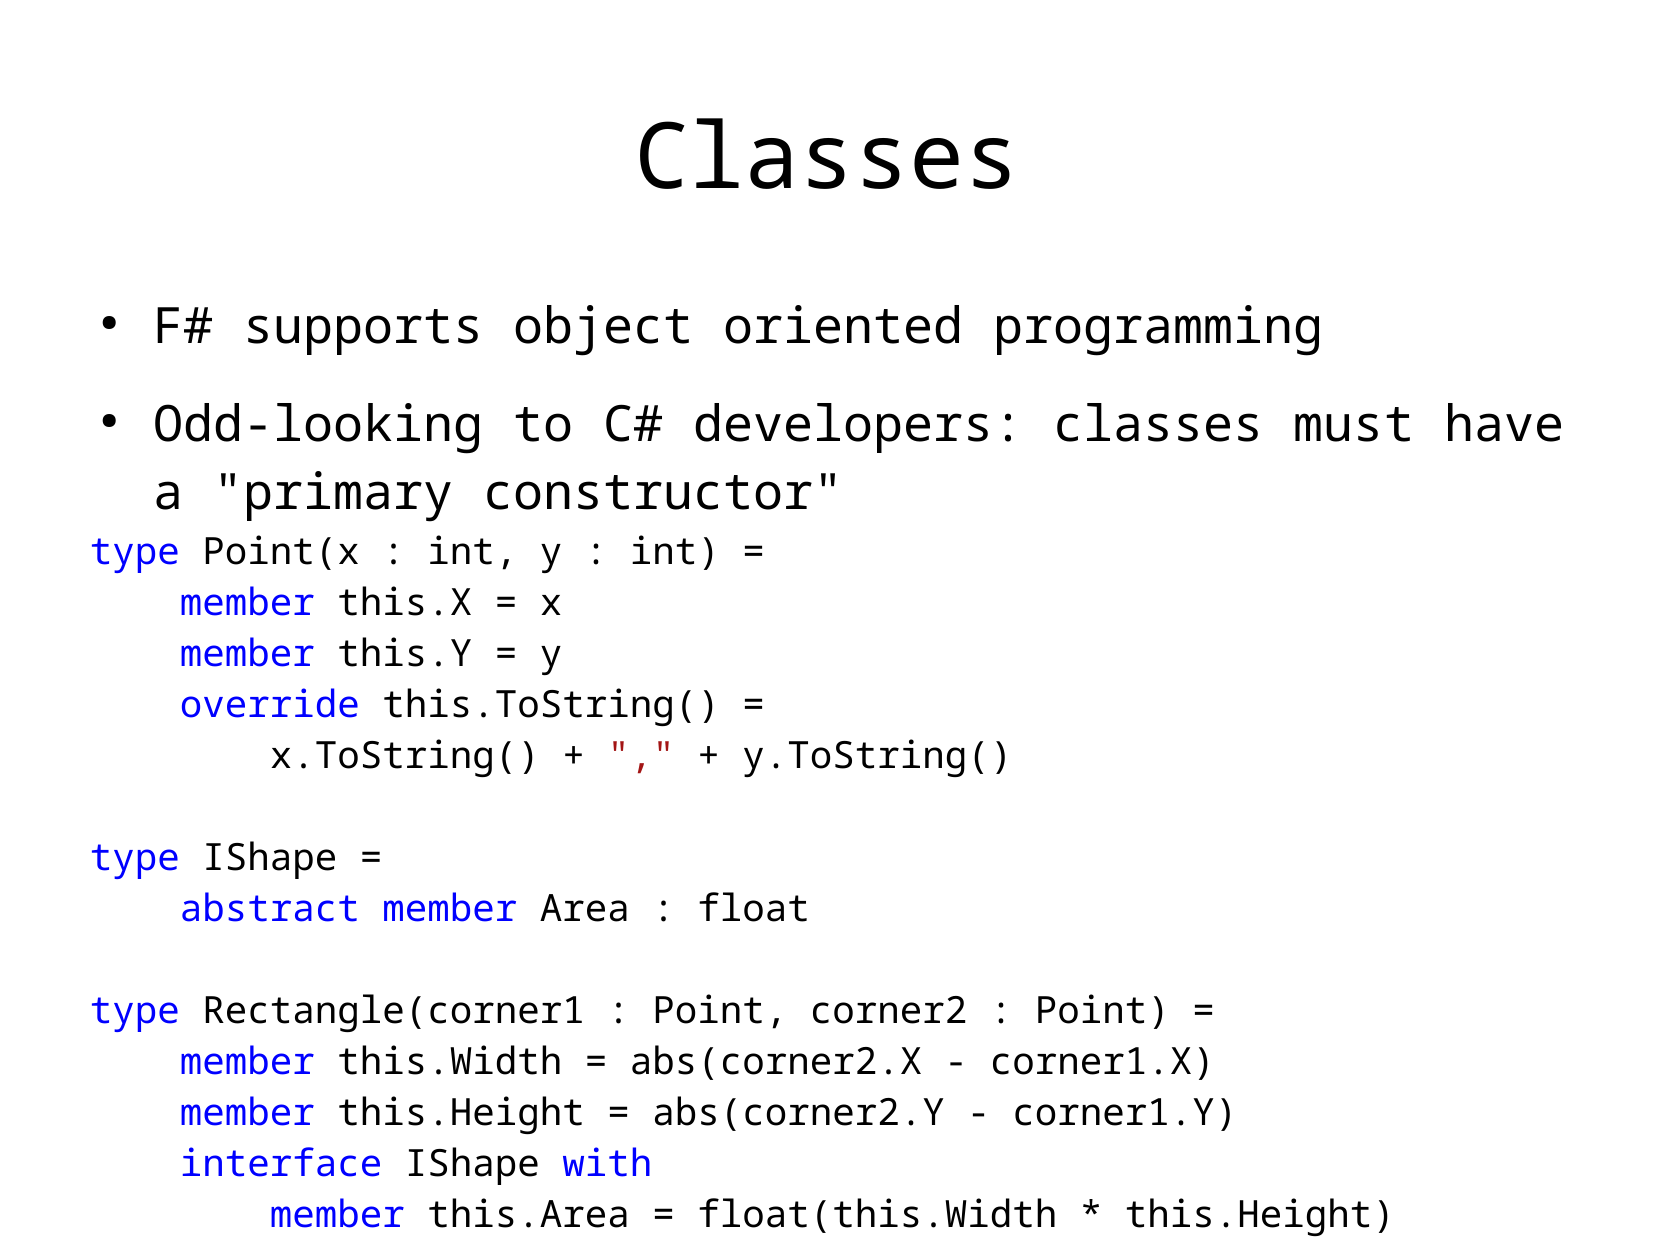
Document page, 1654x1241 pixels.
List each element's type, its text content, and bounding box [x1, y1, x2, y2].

title Classes [82, 49, 1571, 257]
text_box type Point(x : int, y : int) = member this.X = x member this.Y = y override this.ToString() = x.ToString() + "," + y.ToString() type IShape = abstract member Area : float type Rectangle(corner1 : Point, corner2 : Point) = member this.Width = abs(corner2.X - corner1.X) member this.Height = abs(corner2.Y - corner1.Y) interface IShape with member this.Area = float(this.Width * this.Height) [75, 517, 1486, 1186]
list F# supports object oriented programming Odd-looking to C# developers: classes must have a "primary constructor" [82, 290, 1571, 1010]
